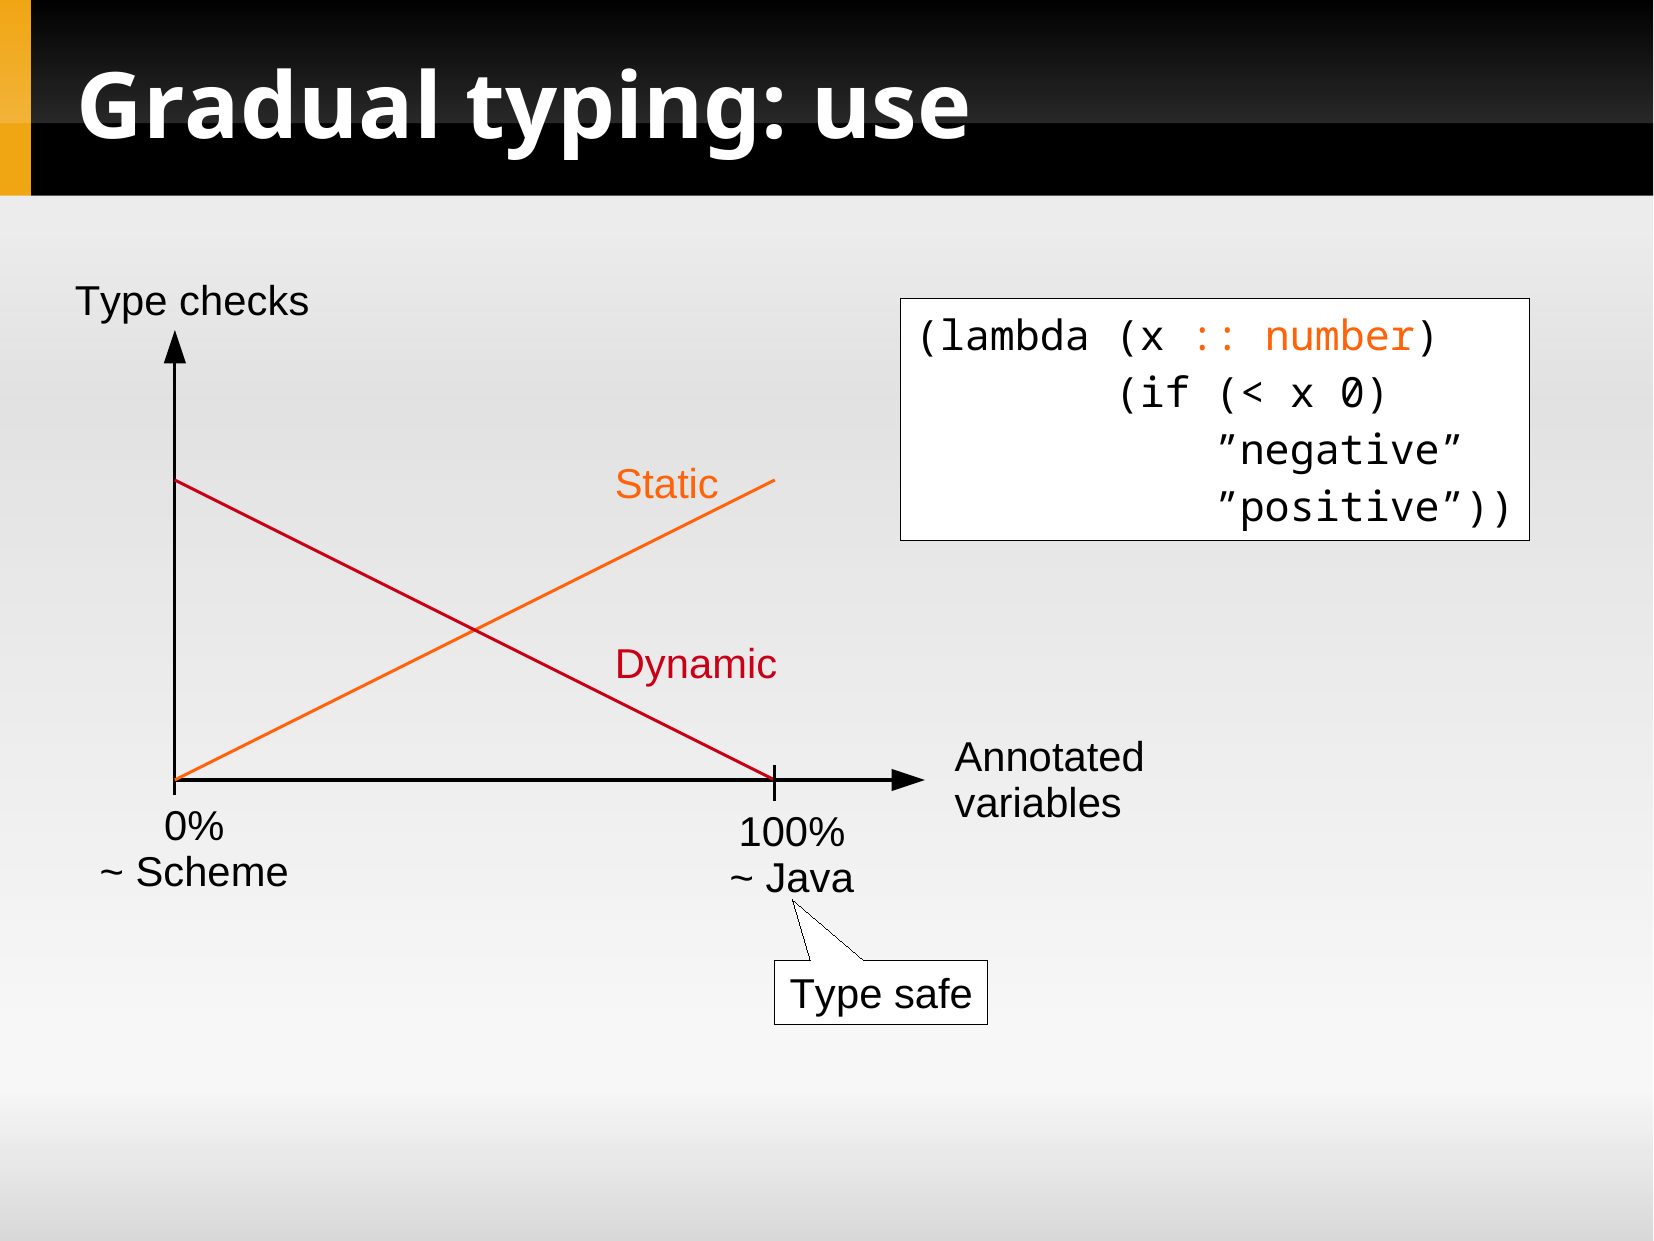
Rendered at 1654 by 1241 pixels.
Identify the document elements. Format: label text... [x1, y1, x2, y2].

text_box 0% ~ Scheme [84, 795, 304, 903]
text_box 100% ~ Java [714, 801, 869, 909]
text_box Dynamic [600, 633, 793, 695]
title Gradual typing: use [76, 0, 1565, 208]
text_box Type checks [60, 270, 325, 332]
picture [0, 0, 1654, 1241]
text_box Annotated variables [939, 726, 1160, 834]
text_box [774, 899, 988, 963]
text_box Static [600, 453, 734, 515]
text_box Type safe [774, 963, 988, 1025]
text_box (lambda (x :: number) (if (< x 0) ”negative” ”positive”)) [900, 298, 1530, 481]
